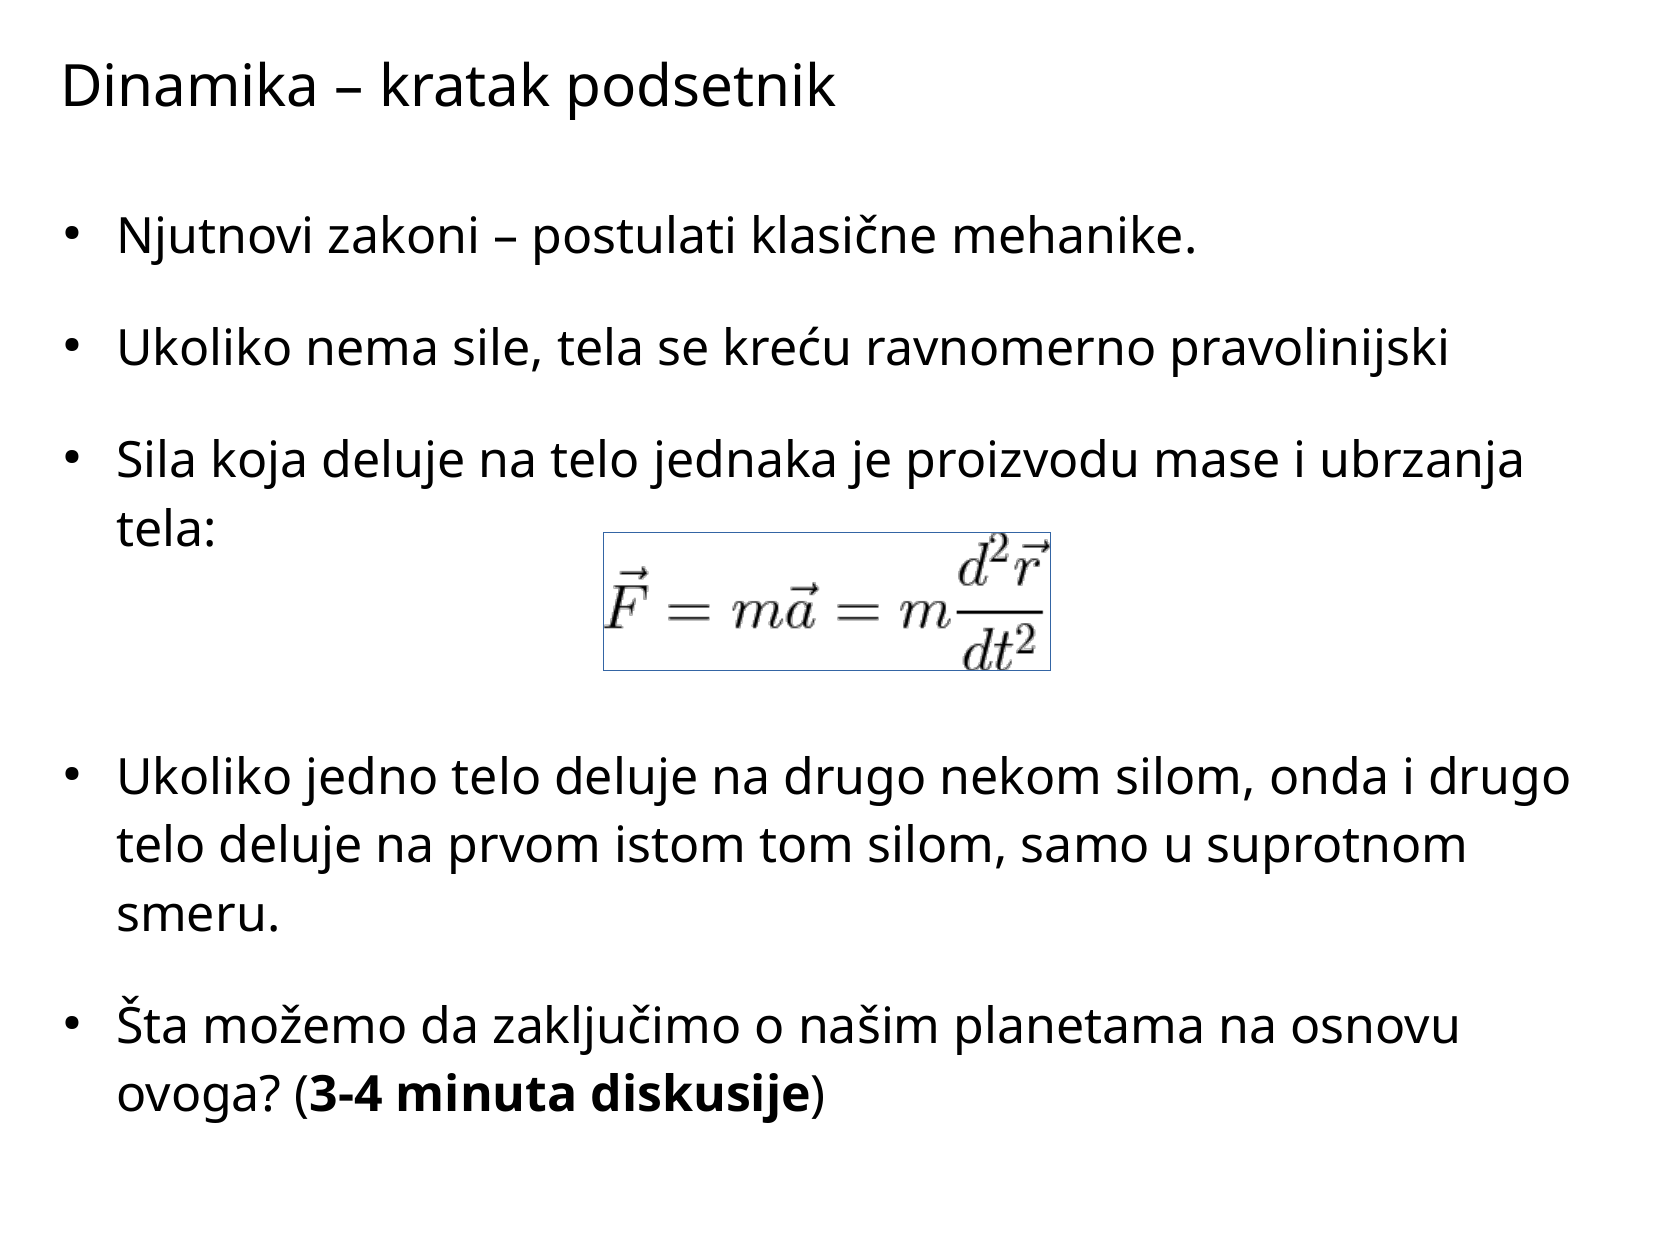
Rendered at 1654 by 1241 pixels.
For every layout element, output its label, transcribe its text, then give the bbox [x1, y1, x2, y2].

picture [603, 532, 1051, 671]
title Dinamika – kratak podsetnik [59, 17, 1648, 150]
list Njutnovi zakoni – postulati klasične mehanike. Ukoliko nema sile, tela se kreću ravnomerno pravolinijski Sila koja deluje na telo jednaka je proizvodu mase i ubrzanja tela: Ukoliko jedno telo deluje na drugo nekom silom, onda i drugo telo deluje na prvom istom tom silom, samo u suprotnom smeru. Šta možemo da zaključimo o našim planetama na osnovu ovoga? (3-4 minuta diskusije) [45, 199, 1635, 1173]
